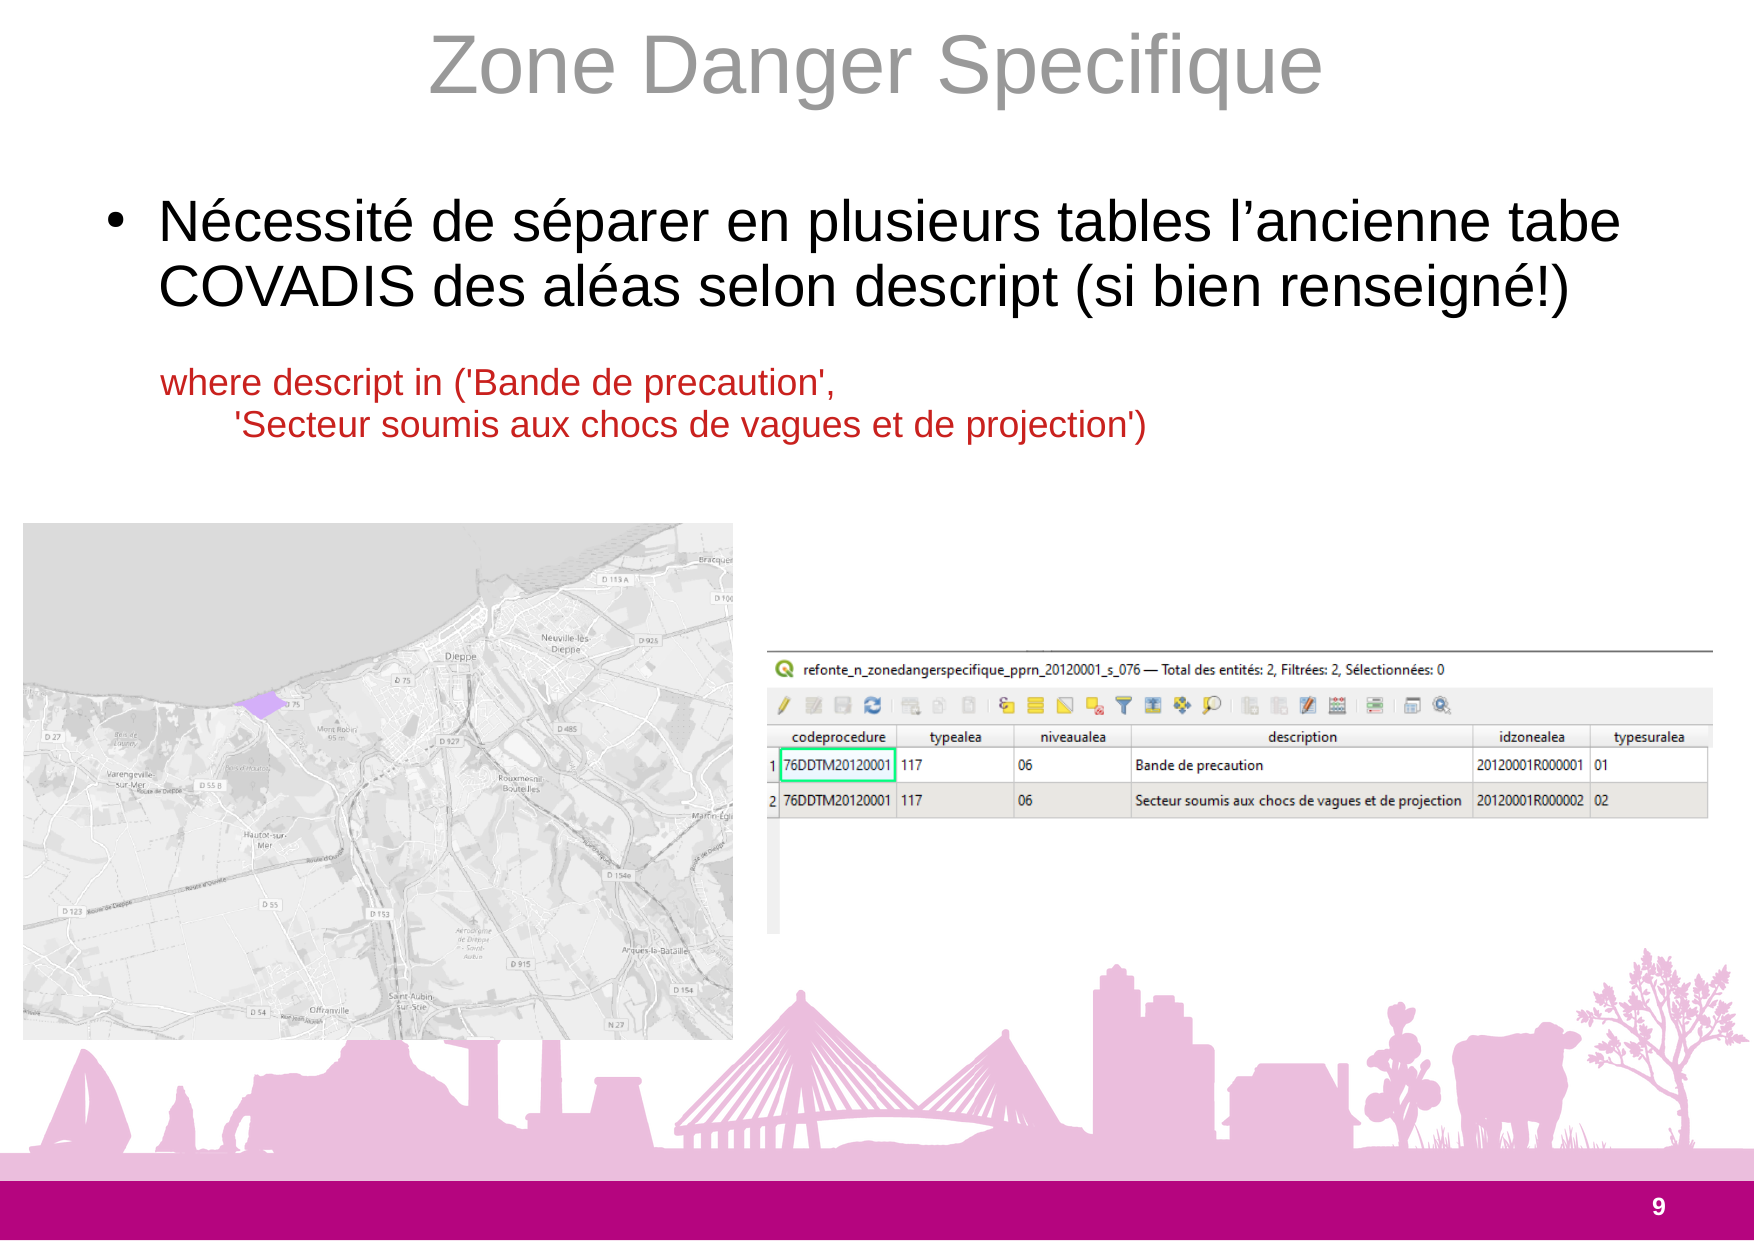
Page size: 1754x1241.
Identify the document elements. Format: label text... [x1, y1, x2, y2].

list Nécessité de séparer en plusieurs tables l’ancienne tabe COVADIS des aléas selon descript (si bien renseigné!) [733, 538, 1667, 1010]
list Nécessité de séparer en plusieurs tables l’ancienne tabe COVADIS des aléas selon descript (si bien renseigné!) [87, 188, 1667, 354]
title Zone Danger Specifique [87, 0, 1667, 130]
text_box where descript in ('Bande de precaution', 'Secteur soumis aux chocs de vagues et de projection') [0, 354, 1754, 538]
picture [767, 650, 1713, 934]
picture [23, 523, 733, 1040]
